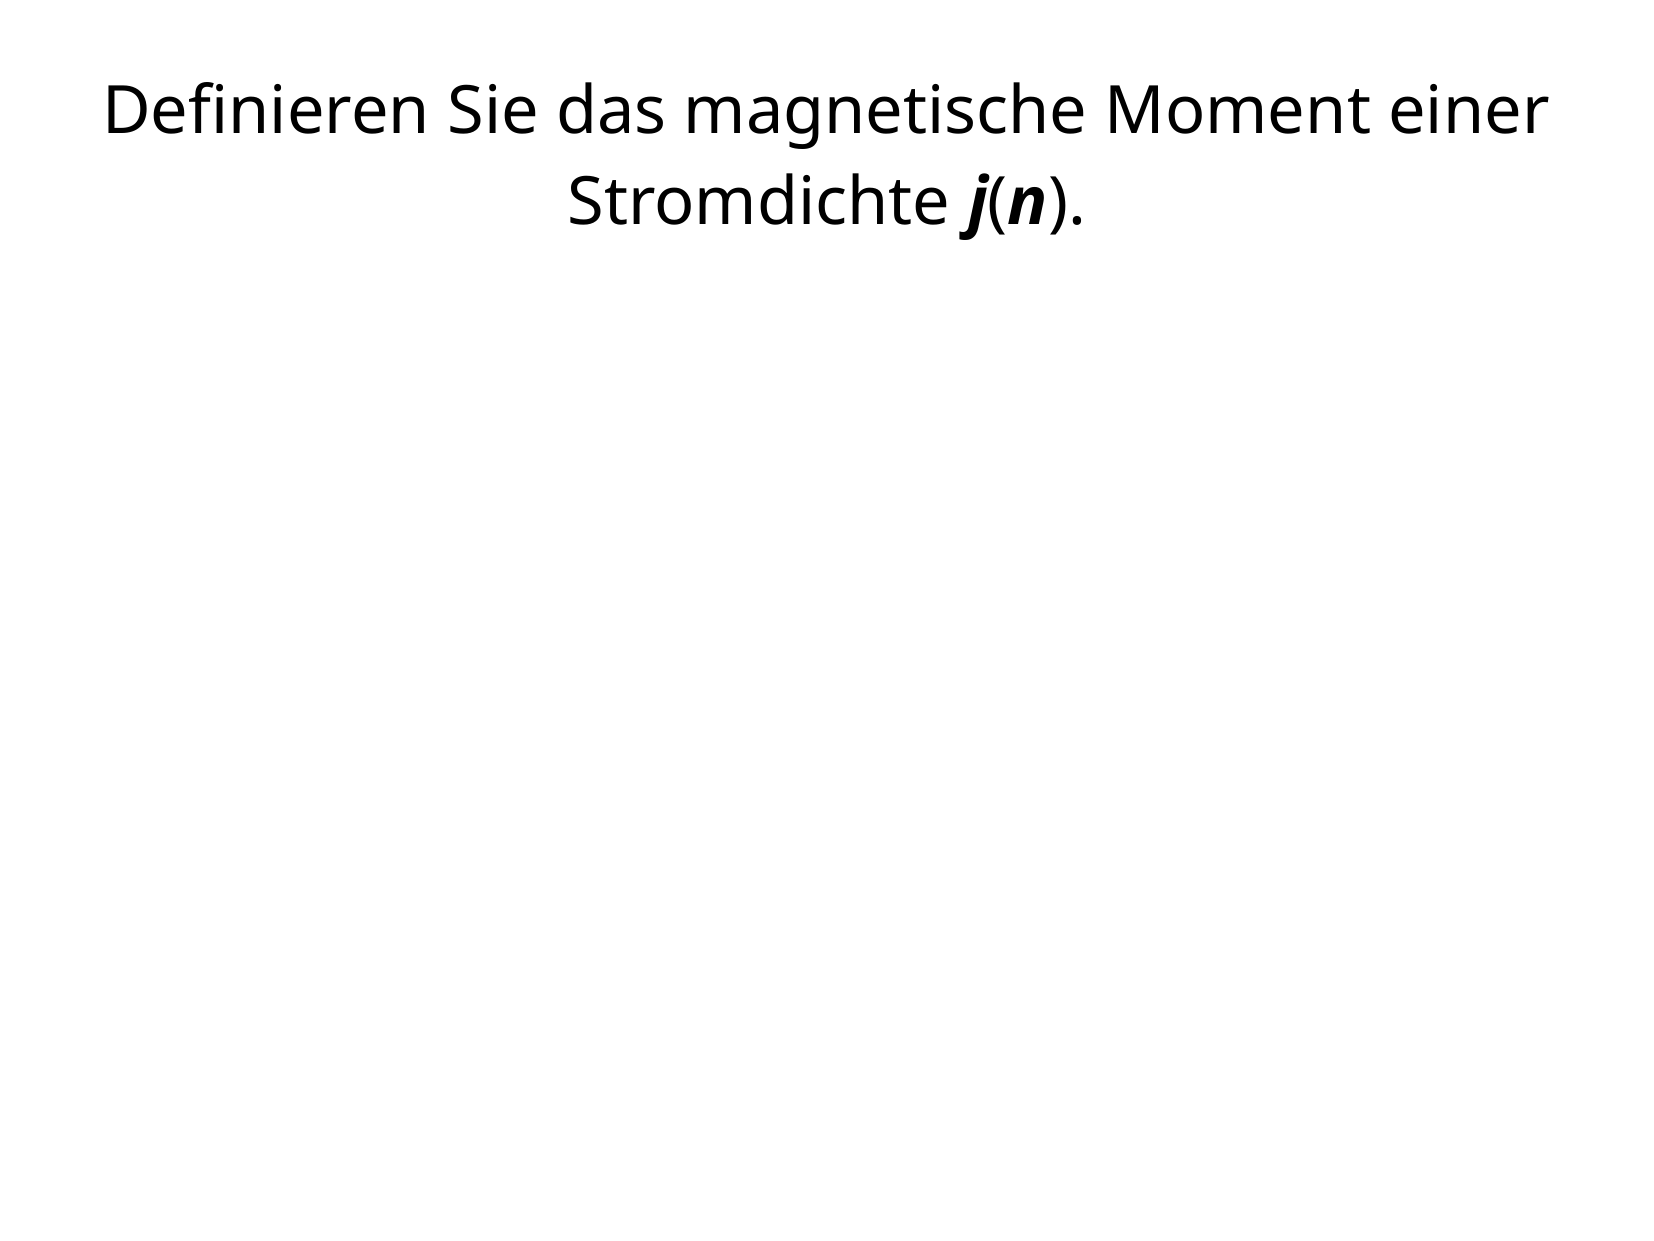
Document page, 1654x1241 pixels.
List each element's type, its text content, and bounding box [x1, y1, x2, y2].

title Definieren Sie das magnetische Moment einer Stromdichte j(n). [82, 49, 1571, 257]
